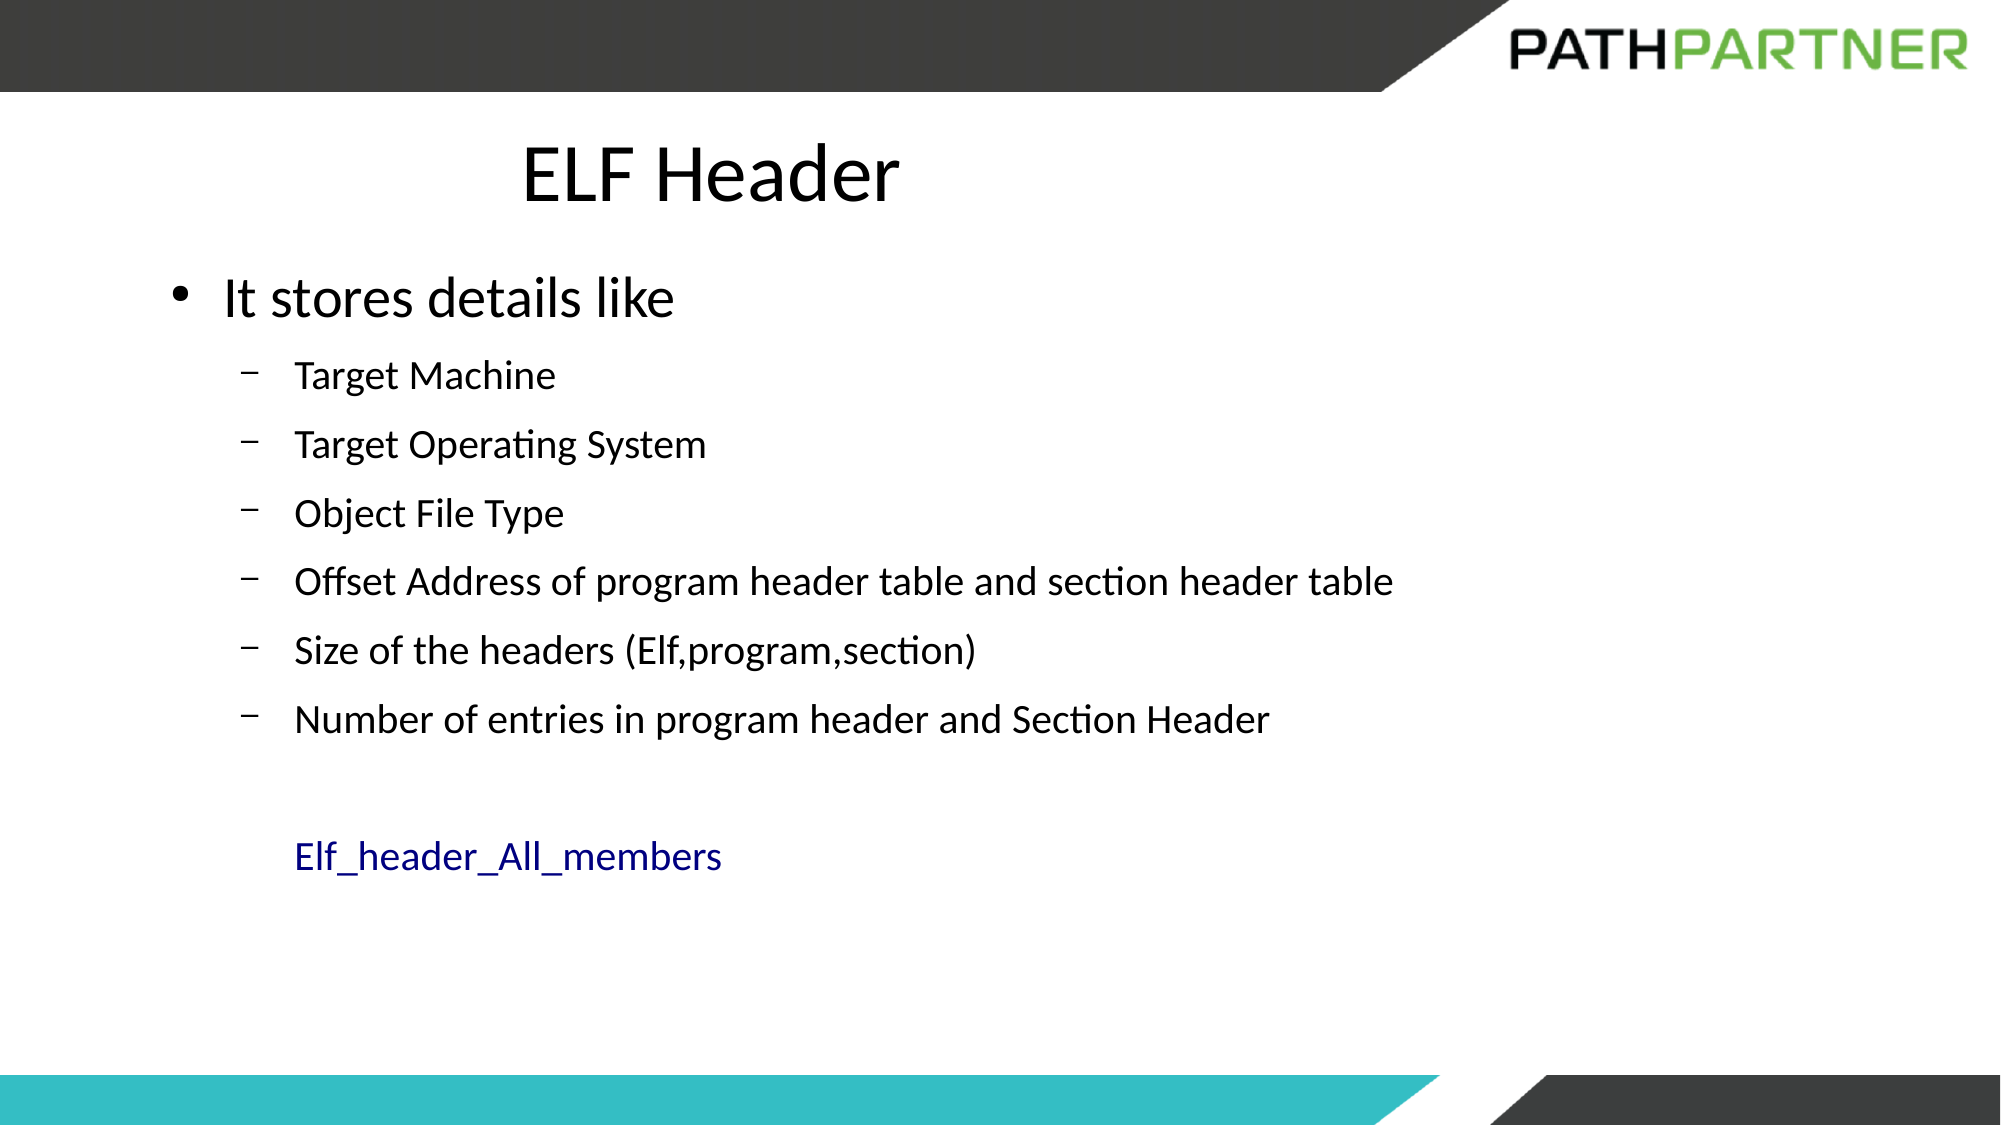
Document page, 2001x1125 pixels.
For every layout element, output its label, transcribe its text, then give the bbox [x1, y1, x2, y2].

picture [0, 0, 2000, 92]
picture [0, 1075, 2001, 1125]
title ELF Header [137, 92, 1863, 259]
list It stores details like Target Machine Target Operating System Object File Type Offset Address of program header table and section header table Size of the headers (Elf,program,section) Number of entries in program header and Section Header Elf_header_All_members [137, 259, 1863, 1014]
